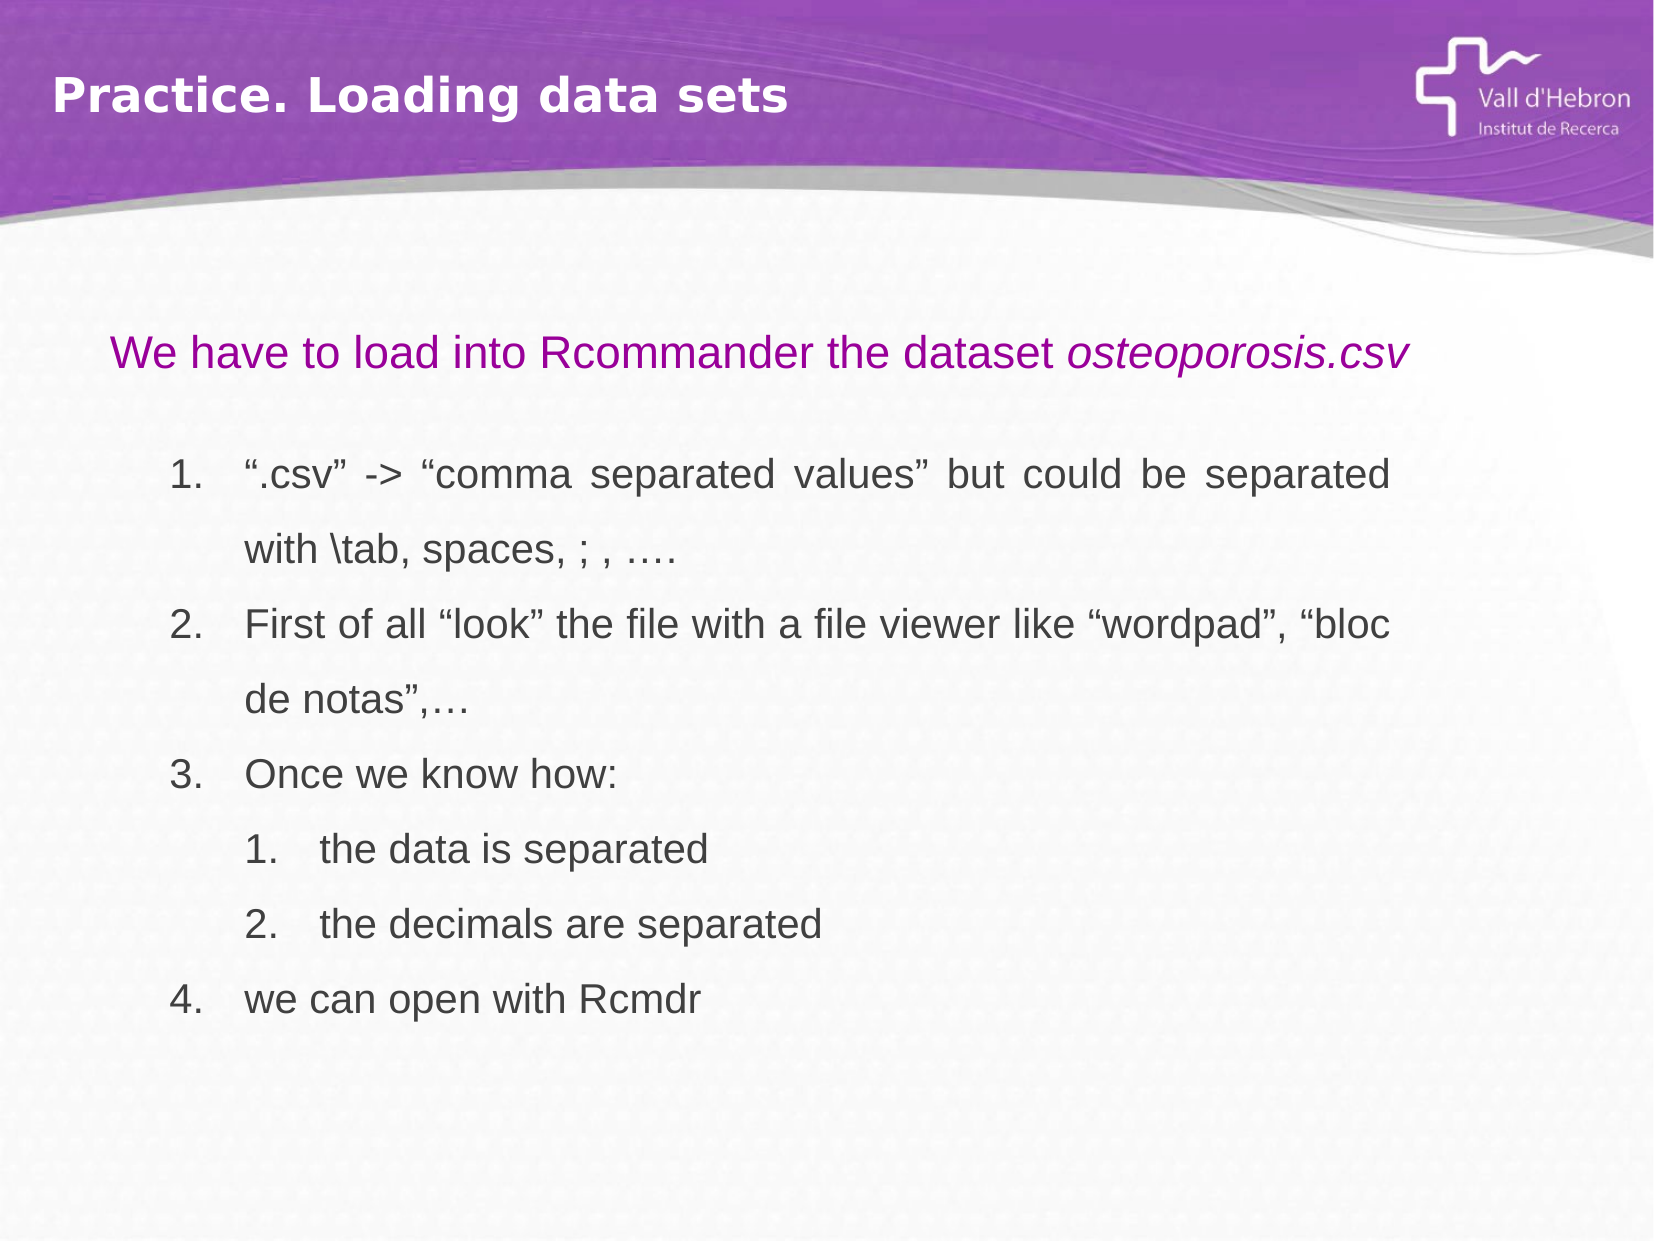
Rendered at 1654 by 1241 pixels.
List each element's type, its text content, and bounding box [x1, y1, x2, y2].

text_box We have to load into Rcommander the dataset osteoporosis.csv [94, 315, 1501, 385]
text_box “.csv” -> “comma separated values” but could be separated with \tab, spaces, ; , …. First of all “look” the file with a file viewer like “wordpad”, “bloc de notas”,… Once we know how: the data is separated the decimals are separated we can open with Rcmdr [154, 414, 1407, 1030]
picture [0, 0, 1654, 1241]
text_box Practice. Loading data sets [51, 67, 791, 134]
